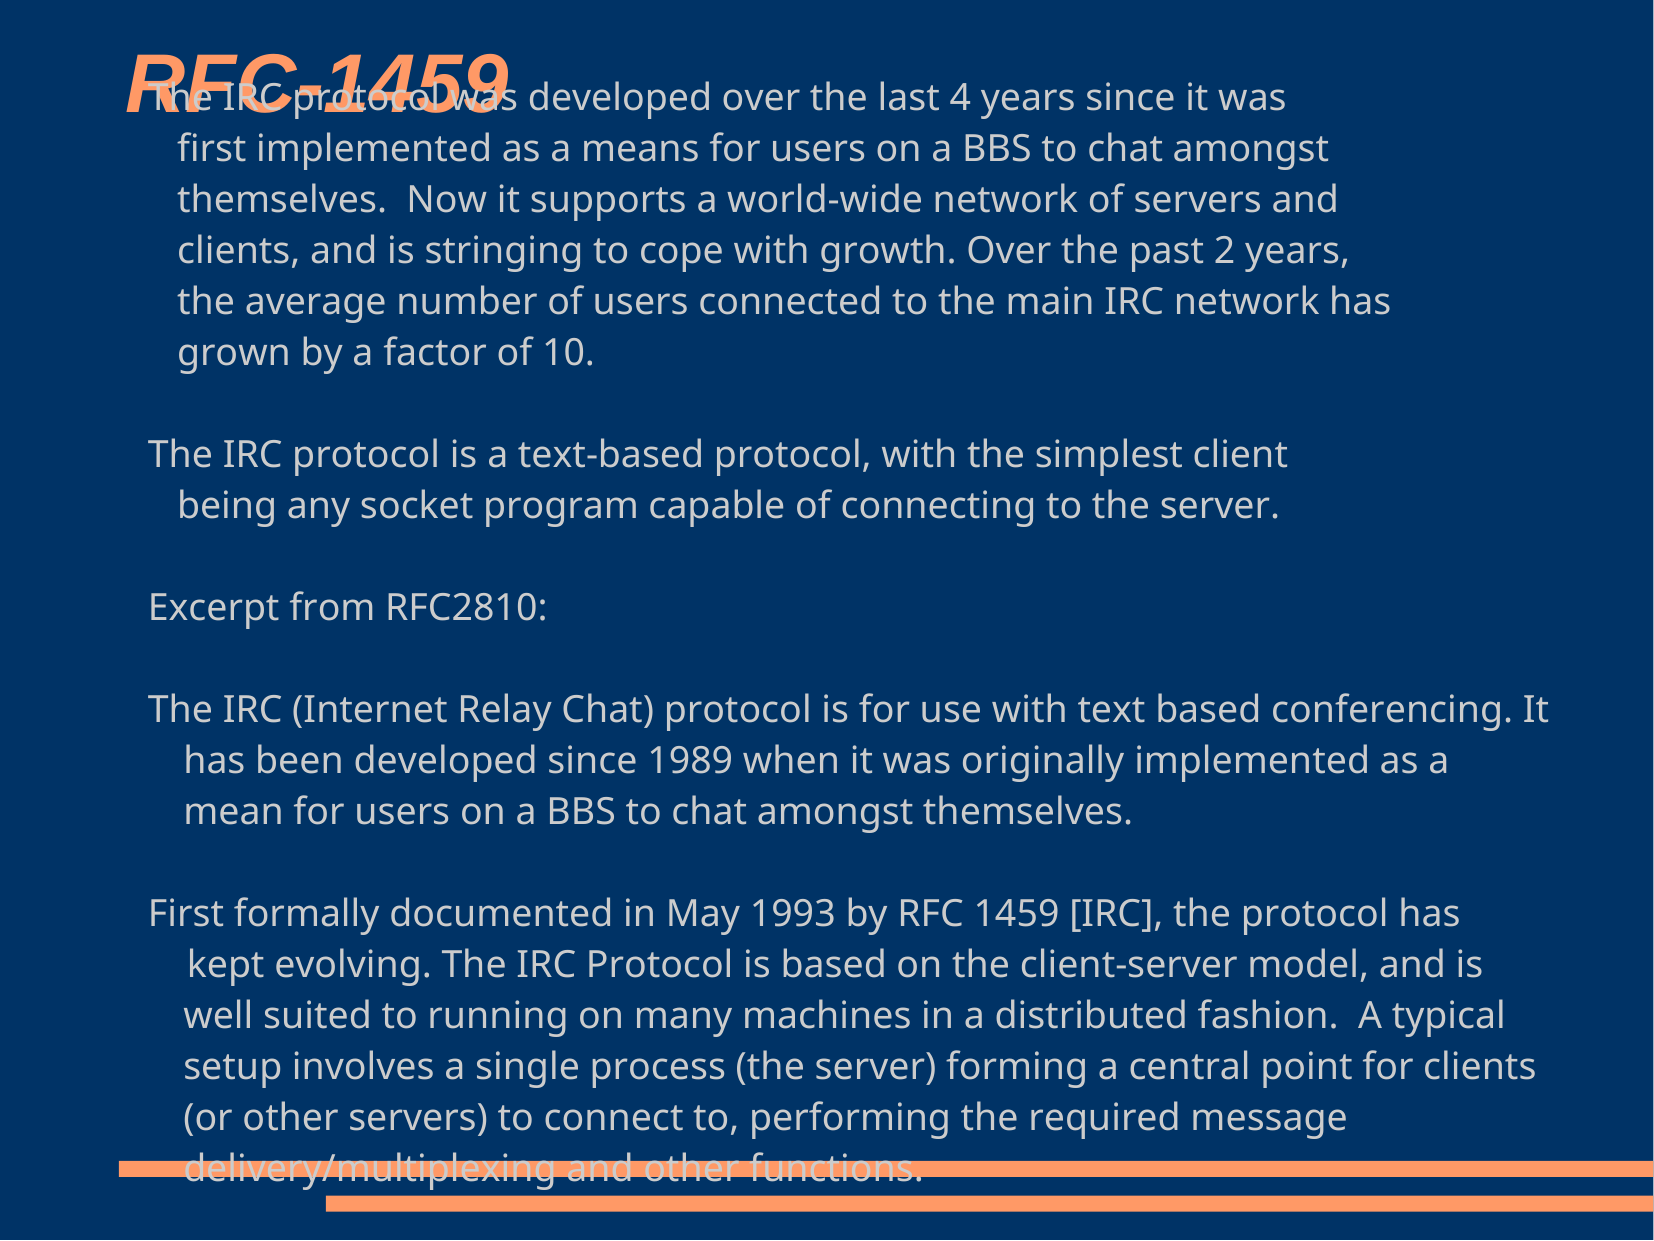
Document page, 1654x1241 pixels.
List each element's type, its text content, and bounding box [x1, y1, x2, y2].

title RFC-1459 [125, 0, 1538, 156]
subtitle The IRC protocol was developed over the last 4 years since it was first implemented as a means for users on a BBS to chat amongst themselves. Now it supports a world-wide network of servers and clients, and is stringing to cope with growth. Over the past 2 years, the average number of users connected to the main IRC network has grown by a factor of 10. The IRC protocol is a text-based protocol, with the simplest client being any socket program capable of connecting to the server. Excerpt from RFC2810: The IRC (Internet Relay Chat) protocol is for use with text based conferencing. It has been developed since 1989 when it was originally implemented as a mean for users on a BBS to chat amongst themselves. First formally documented in May 1993 by RFC 1459 [IRC], the protocol has kept evolving. The IRC Protocol is based on the client-server model, and is well suited to running on many machines in a distributed fashion. A typical setup involves a single process (the server) forming a central point for clients (or other servers) to connect to, performing the required message delivery/multiplexing and other functions. [112, 156, 1552, 1209]
